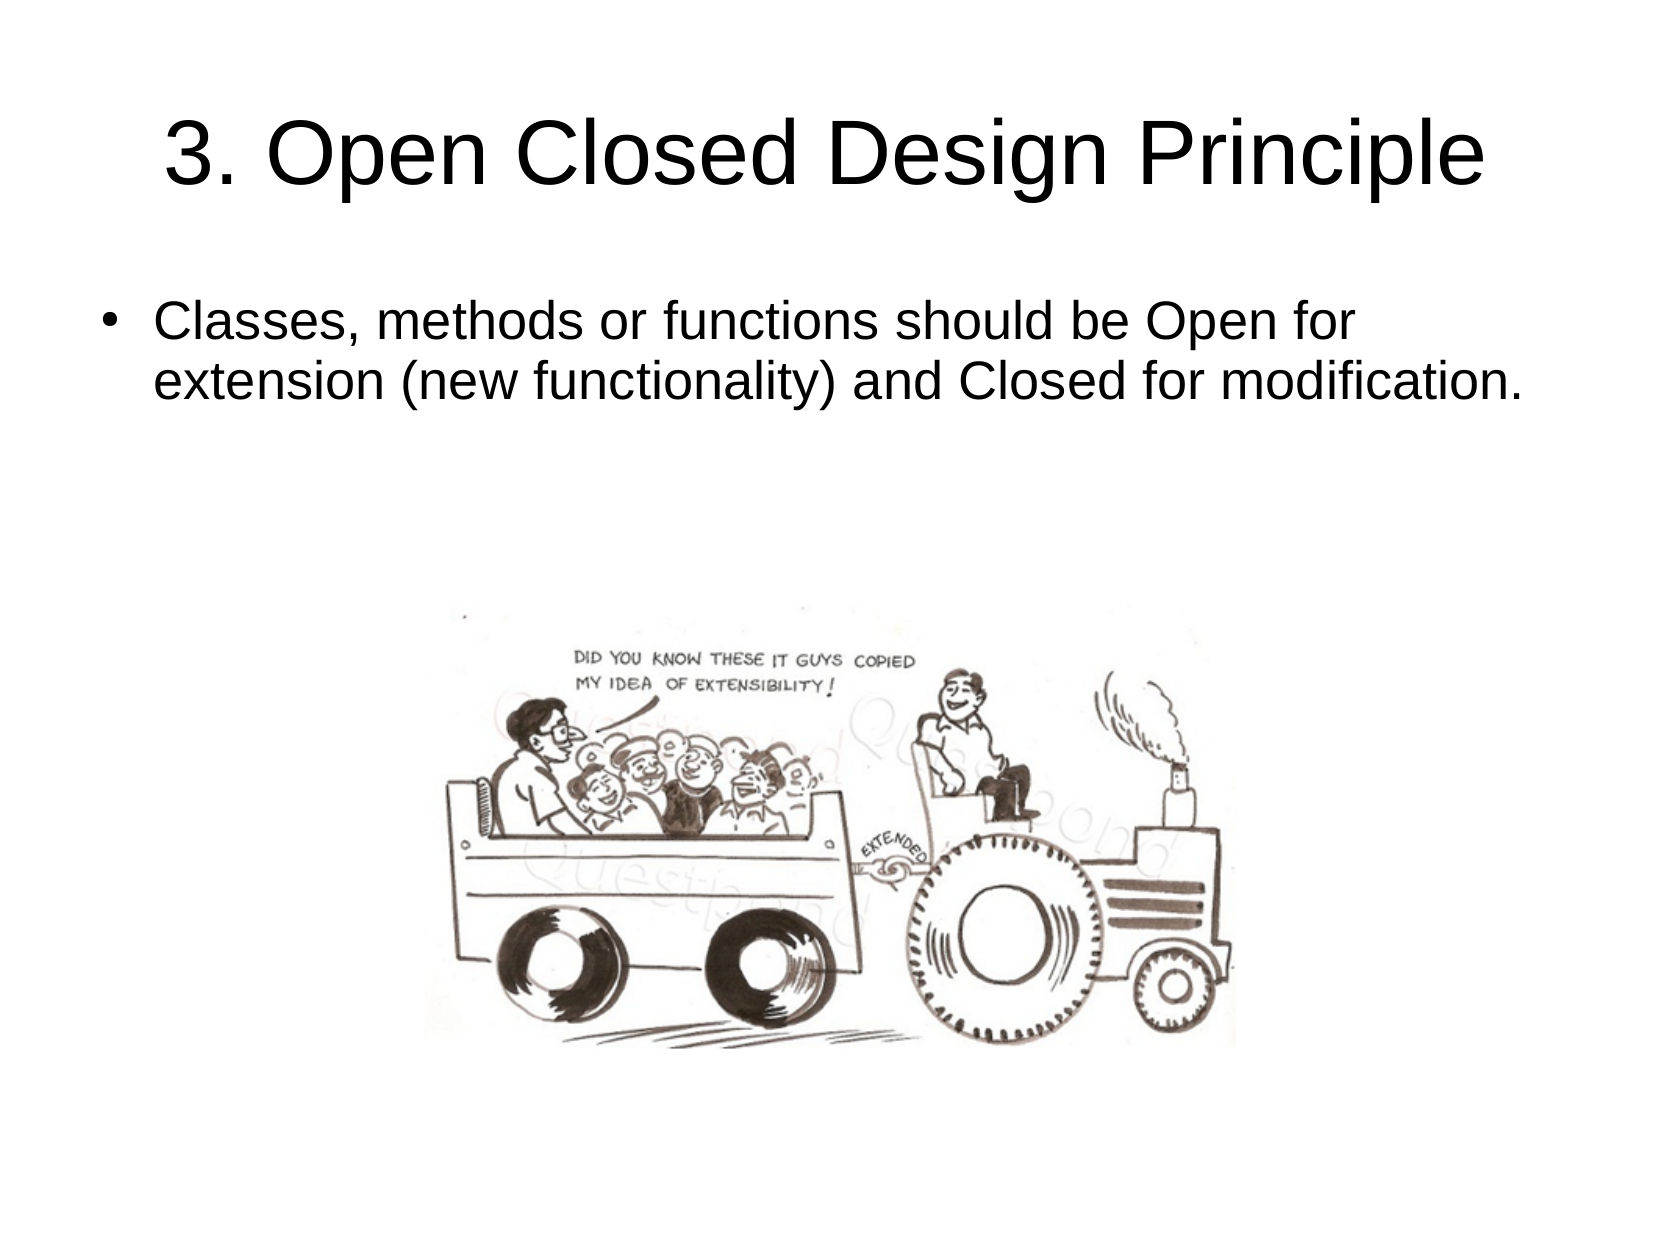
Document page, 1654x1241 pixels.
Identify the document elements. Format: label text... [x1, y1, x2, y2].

title 3. Open Closed Design Principle [82, 49, 1571, 257]
list Classes, methods or functions should be Open for extension (new functionality) and Closed for modification. [82, 290, 1571, 1010]
picture [422, 601, 1252, 1052]
